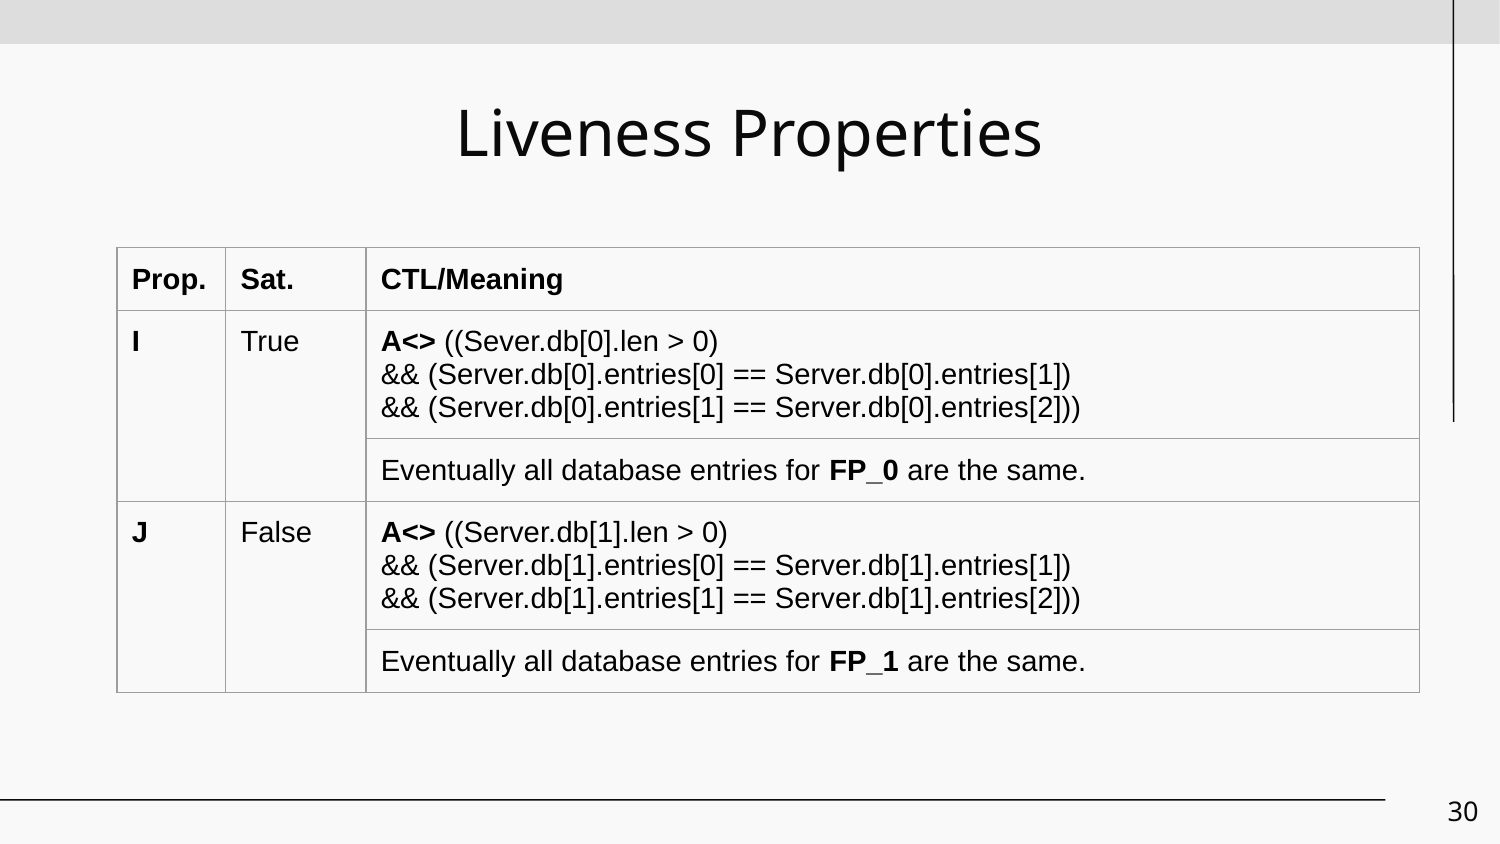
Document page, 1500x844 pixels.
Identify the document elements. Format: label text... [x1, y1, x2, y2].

table_header CTL/Meaning [367, 248, 1419, 310]
table_cell A<> ((Server.db[1].len > 0) && (Server.db[1].entries[0] == Server.db[1].entries[1]) && (Server.db[1].entries[1] == Server.db[1].entries[2])) [367, 502, 1419, 629]
table_cell False [226, 502, 365, 692]
table_cell A<> ((Sever.db[0].len > 0) && (Server.db[0].entries[0] == Server.db[0].entries[1]) && (Server.db[0].entries[1] == Server.db[0].entries[2])) [367, 311, 1419, 438]
slide_number <number> [1403, 779, 1494, 844]
table_cell I [118, 311, 225, 501]
table_cell J [118, 502, 225, 692]
table_cell True [226, 311, 365, 501]
table_cell Eventually all database entries for FP_0 are the same. [367, 439, 1419, 501]
table_cell Eventually all database entries for FP_1 are the same. [367, 630, 1419, 692]
table_header Sat. [226, 248, 365, 310]
table_header Prop. [118, 248, 225, 310]
title Liveness Properties [116, 77, 1383, 168]
